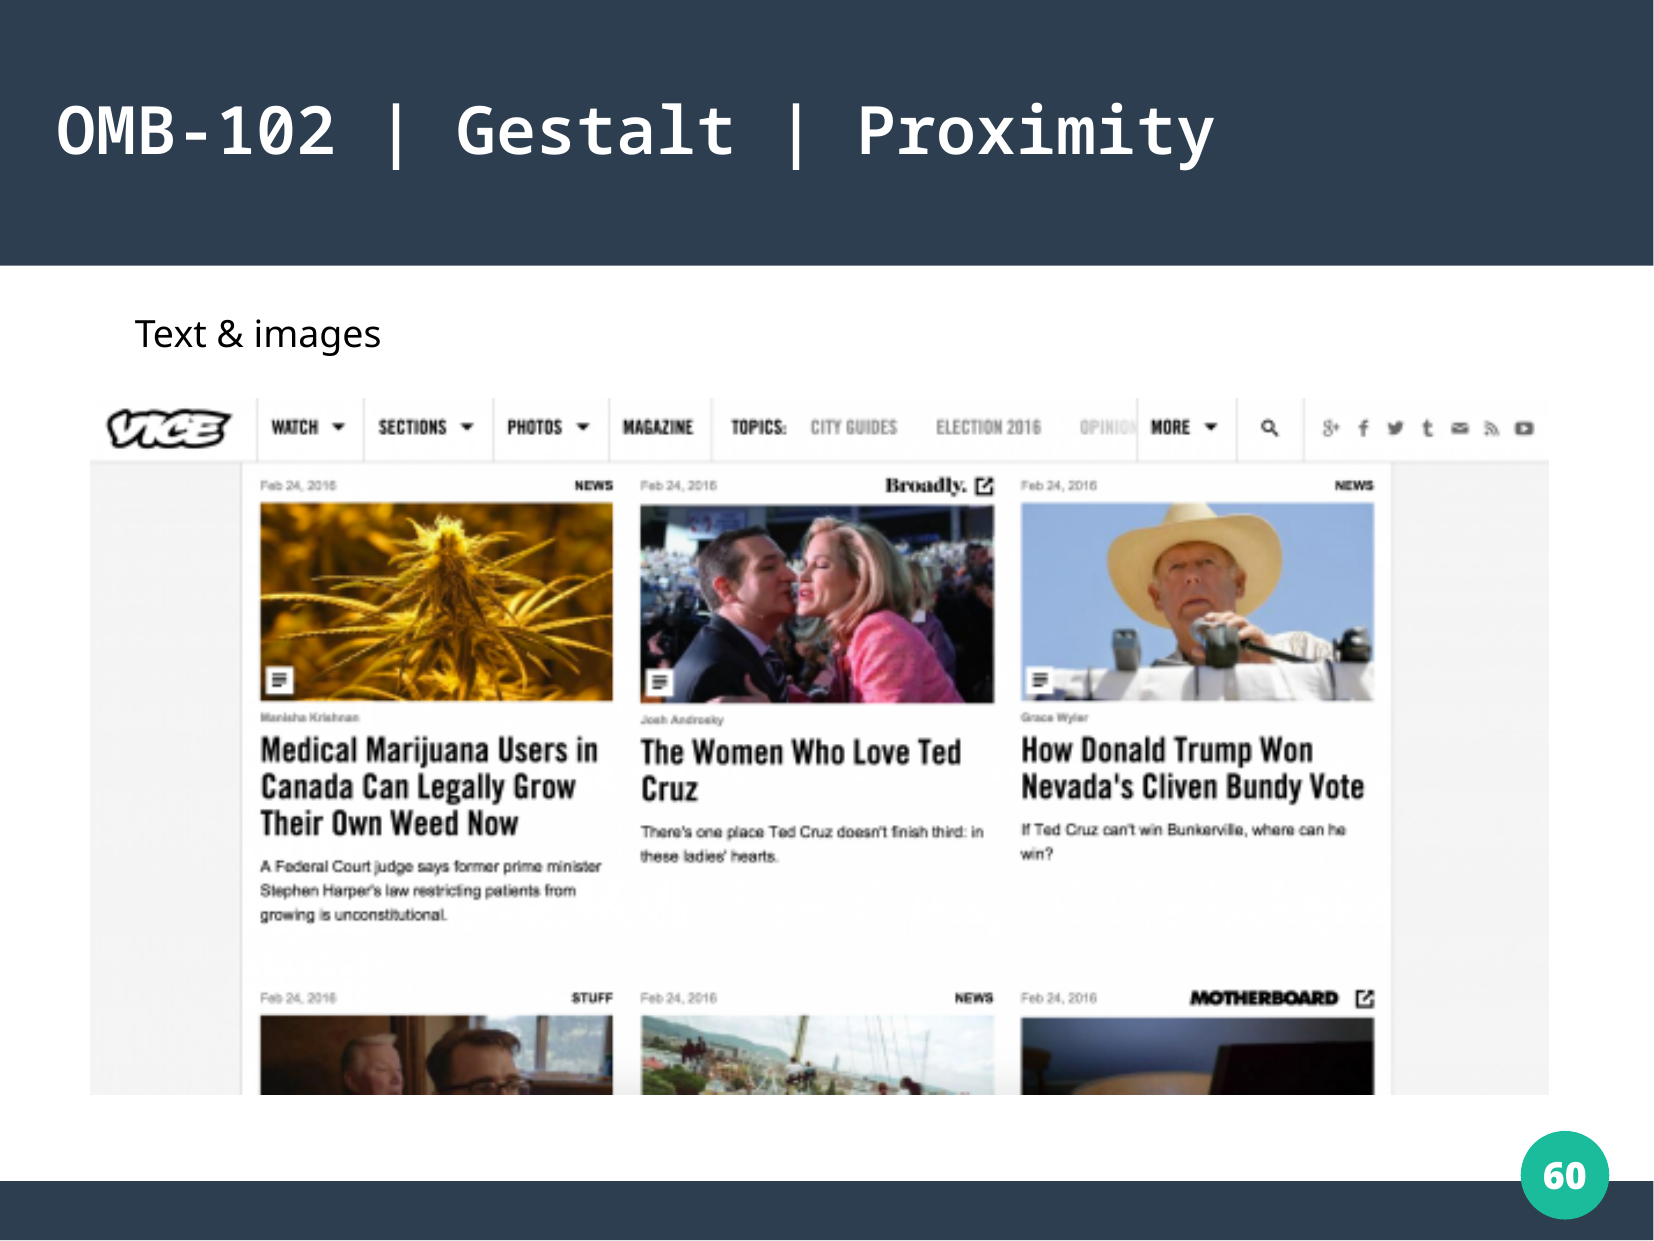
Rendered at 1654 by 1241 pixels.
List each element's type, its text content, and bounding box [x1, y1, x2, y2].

text_box Text & images [120, 300, 416, 363]
picture [90, 398, 1549, 1096]
title OMB-102 | Gestalt | Proximity [56, 49, 1592, 207]
